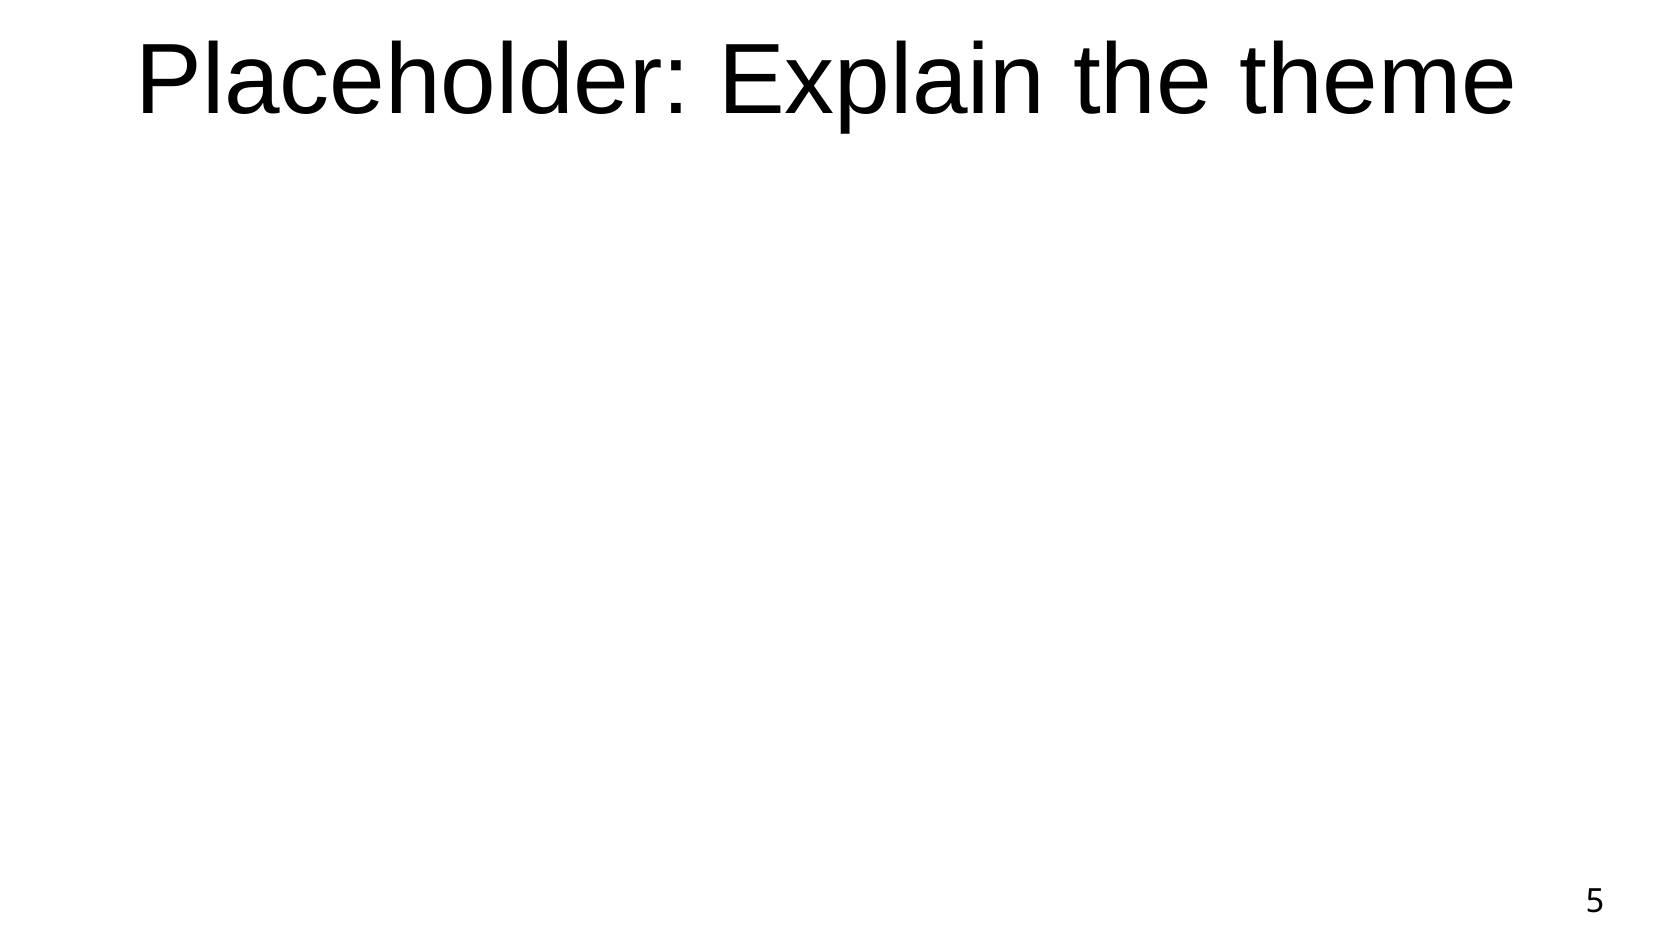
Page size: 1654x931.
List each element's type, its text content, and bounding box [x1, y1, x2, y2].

title Placeholder: Explain the theme [82, 1, 1571, 157]
